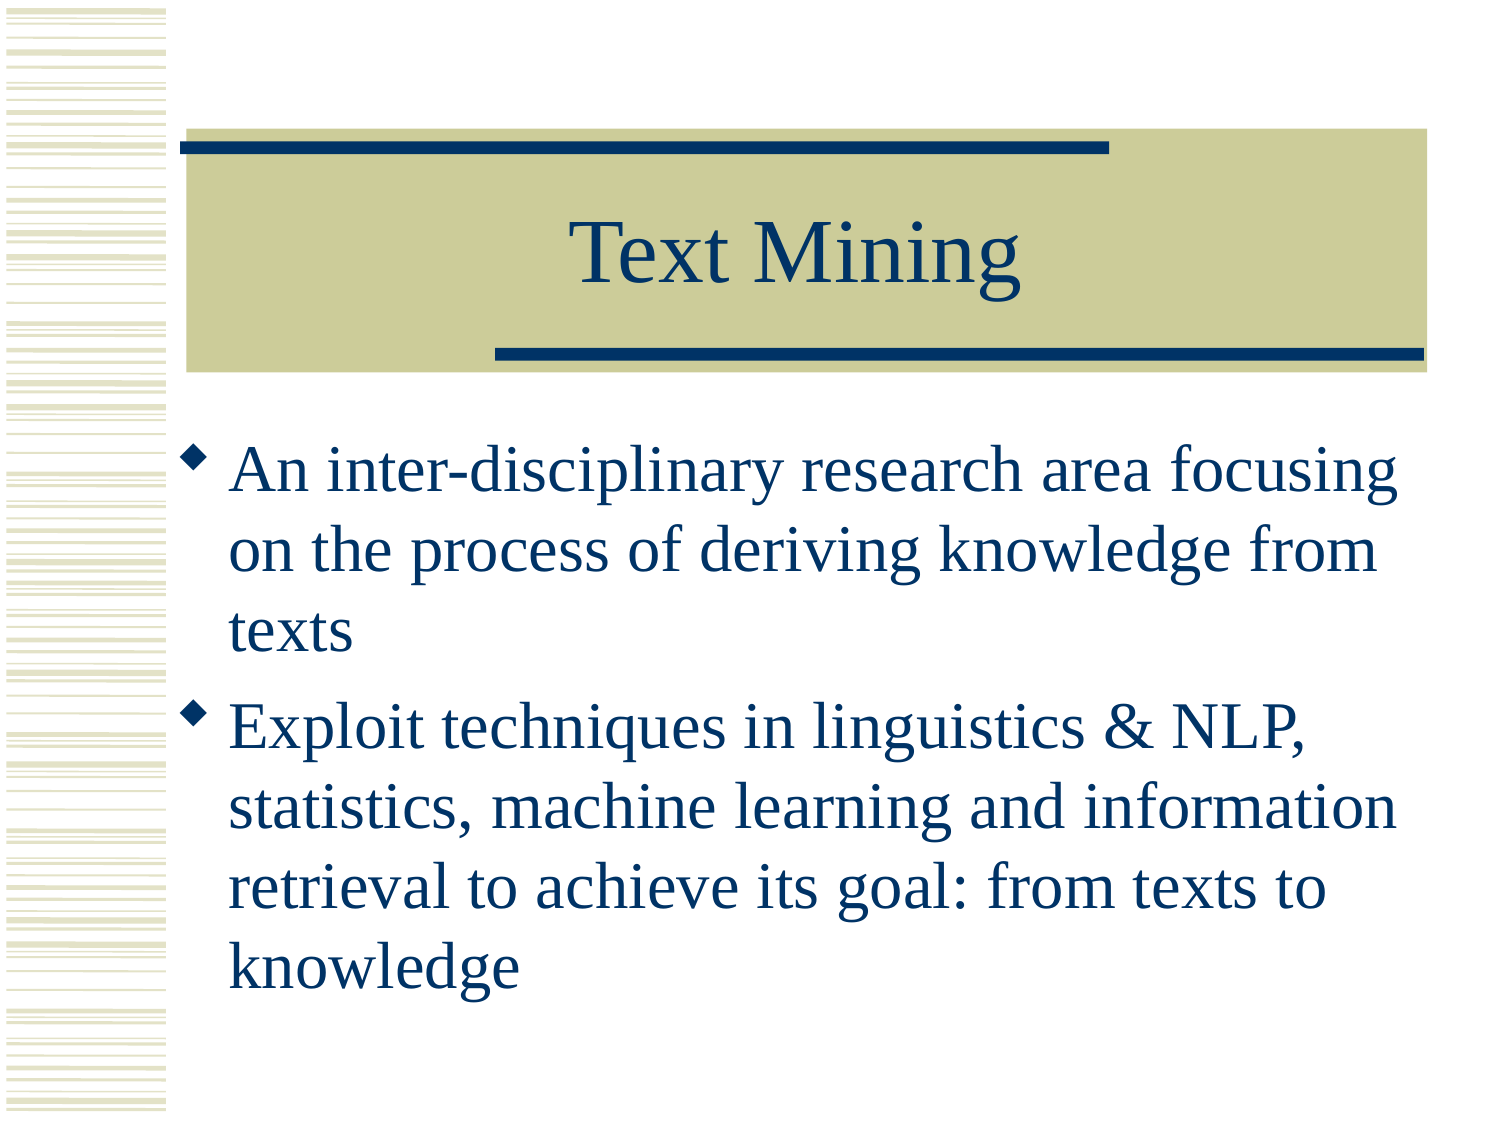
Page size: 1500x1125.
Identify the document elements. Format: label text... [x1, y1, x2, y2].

title Text Mining [191, 147, 1400, 362]
list An inter-disciplinary research area focusing on the process of deriving knowledge from texts Exploit techniques in linguistics & NLP, statistics, machine learning and information retrieval to achieve its goal: from texts to knowledge [174, 424, 1425, 1019]
